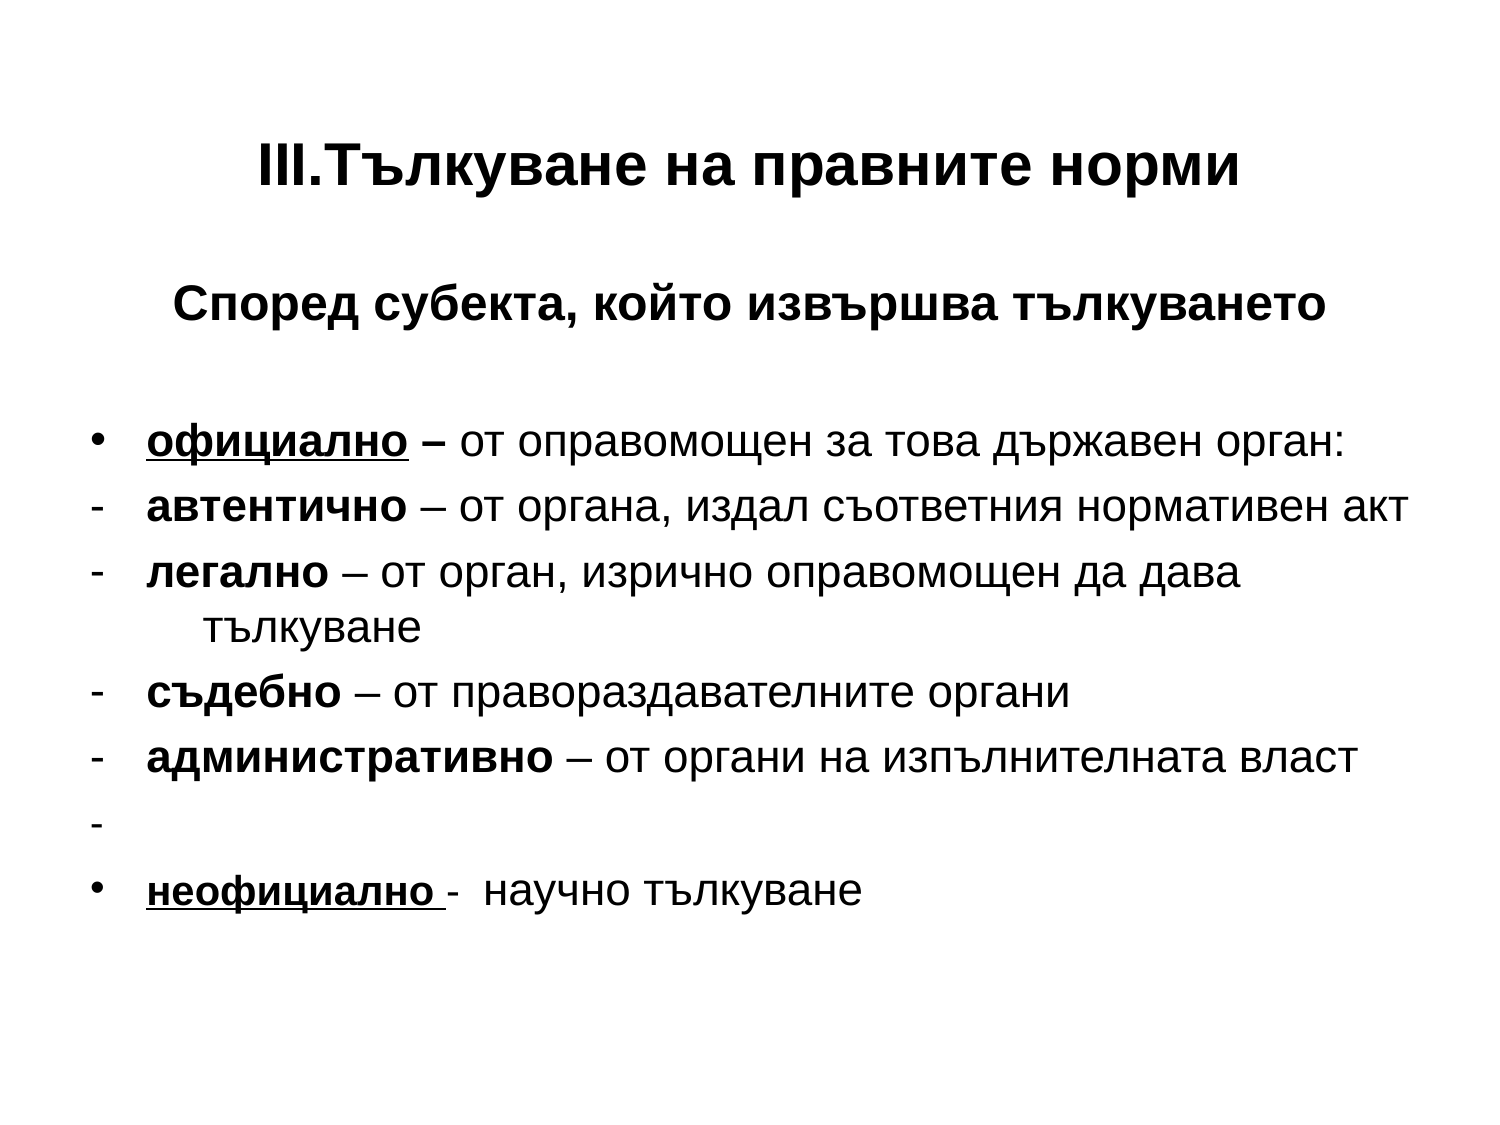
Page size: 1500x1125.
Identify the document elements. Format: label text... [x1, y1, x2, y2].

title ІІІ.Тълкуване на правните норми [75, 45, 1426, 233]
list Според субекта, който извършва тълкуването официално – от оправомощен за това държавен орган: автентично – от органа, издал съответния нормативен акт легално – от орган, изрично оправомощен да дава тълкуване съдебно – от правораздавателните органи административно – от органи на изпълнителната власт неофициално - научно тълкуване [75, 262, 1426, 1005]
